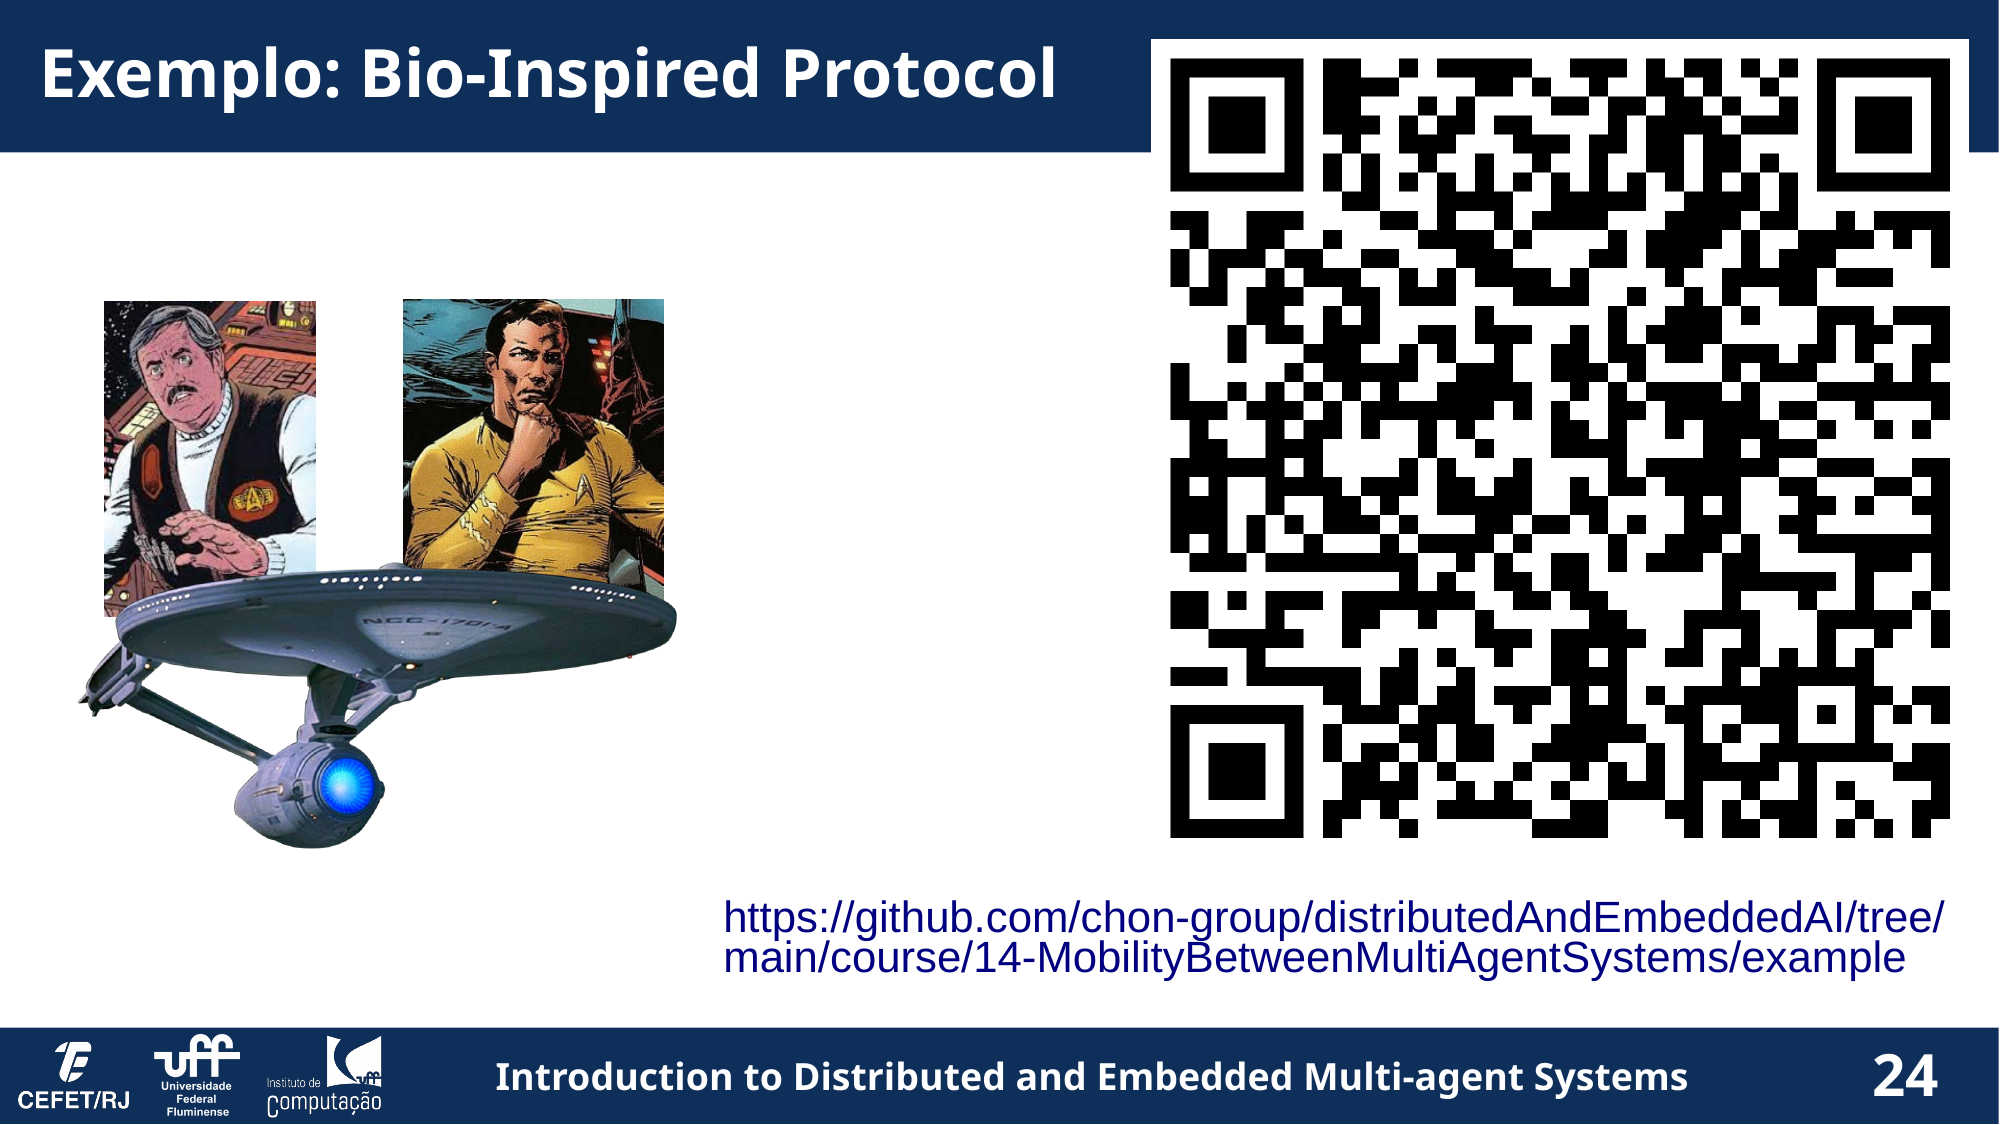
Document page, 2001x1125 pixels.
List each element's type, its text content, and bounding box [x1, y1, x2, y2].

picture [77, 299, 677, 849]
text_box Exemplo: Bio-Inspired Protocol [25, 23, 1999, 119]
picture [1151, 39, 1969, 857]
picture [153, 1033, 241, 1121]
picture [18, 1021, 129, 1125]
text_box https://github.com/chon-group/distributedAndEmbeddedAI/tree/main/course/14-MobilityBetweenMultiAgentSystems/example [708, 885, 1979, 1004]
picture [265, 1033, 383, 1118]
